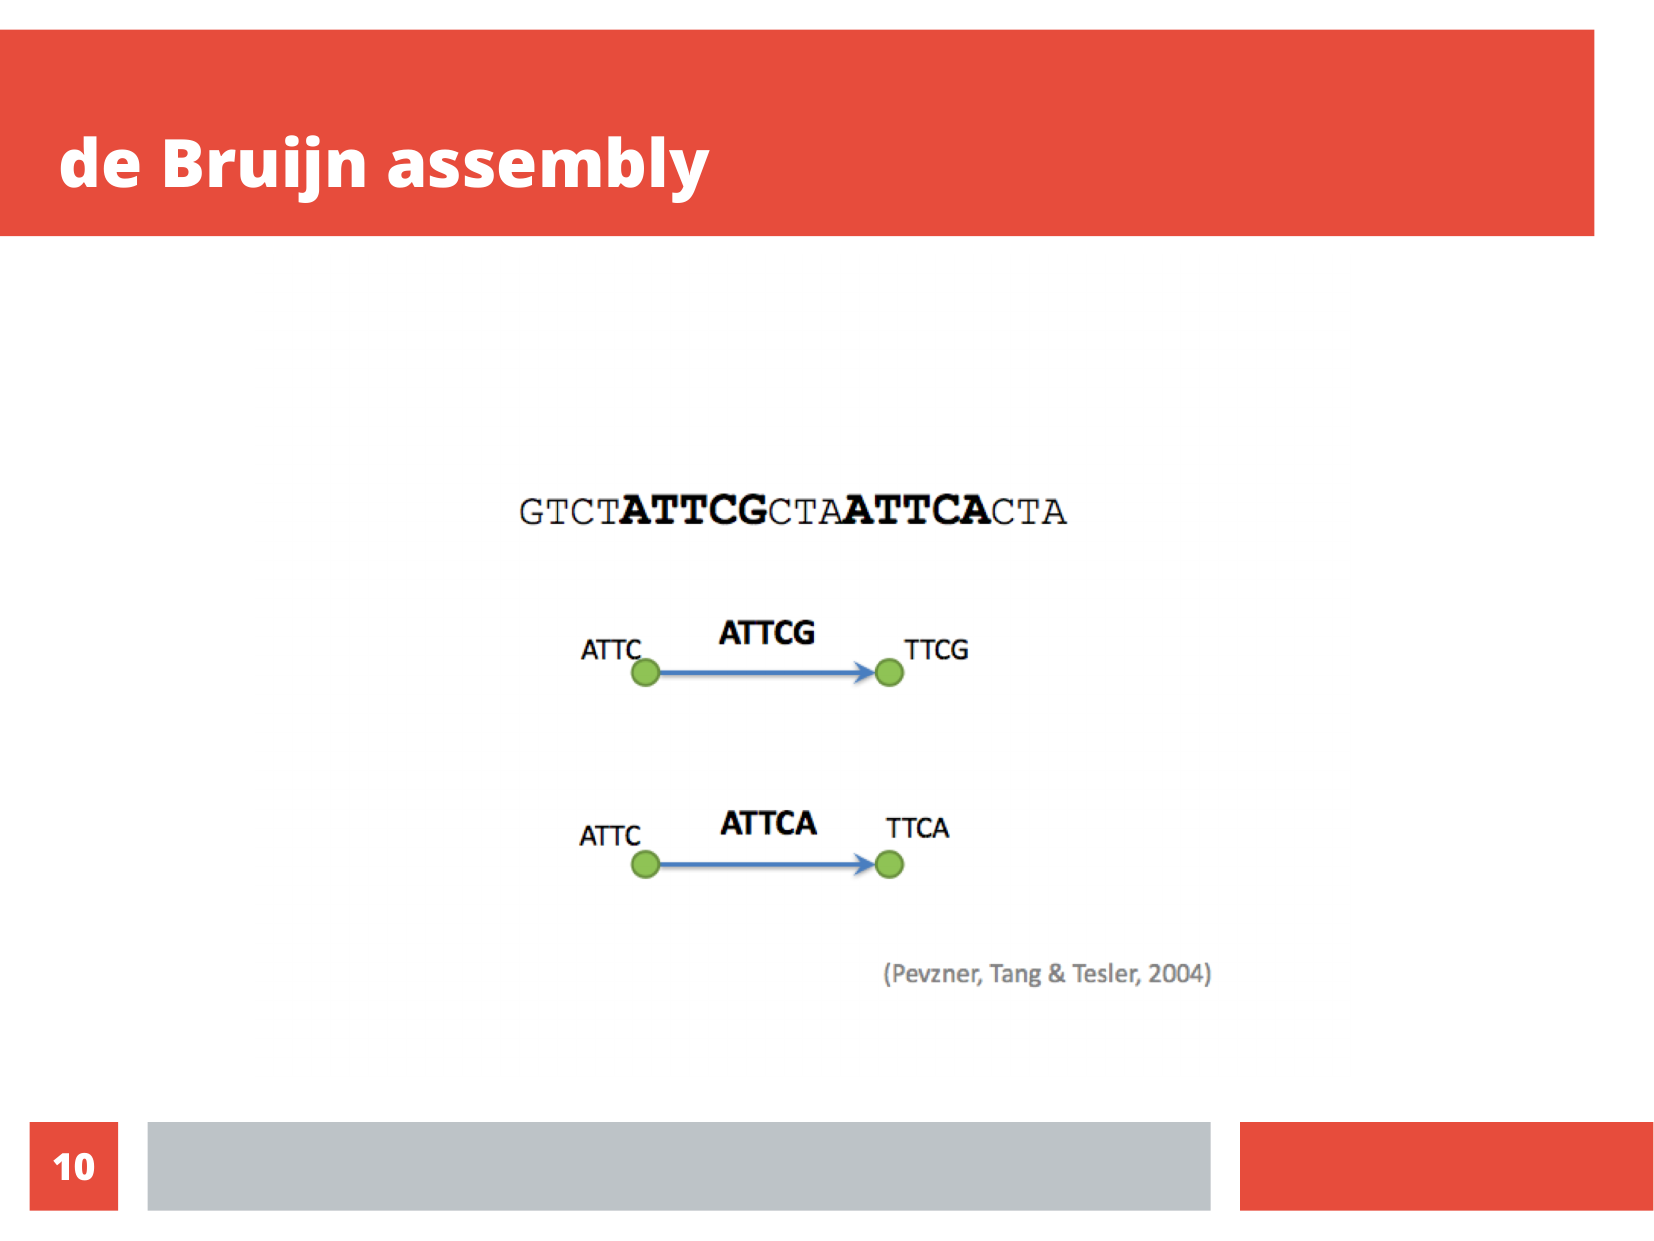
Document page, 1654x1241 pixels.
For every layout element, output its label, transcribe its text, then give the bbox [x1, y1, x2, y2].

title de Bruijn assembly [59, 59, 1595, 207]
picture [255, 254, 1351, 1077]
